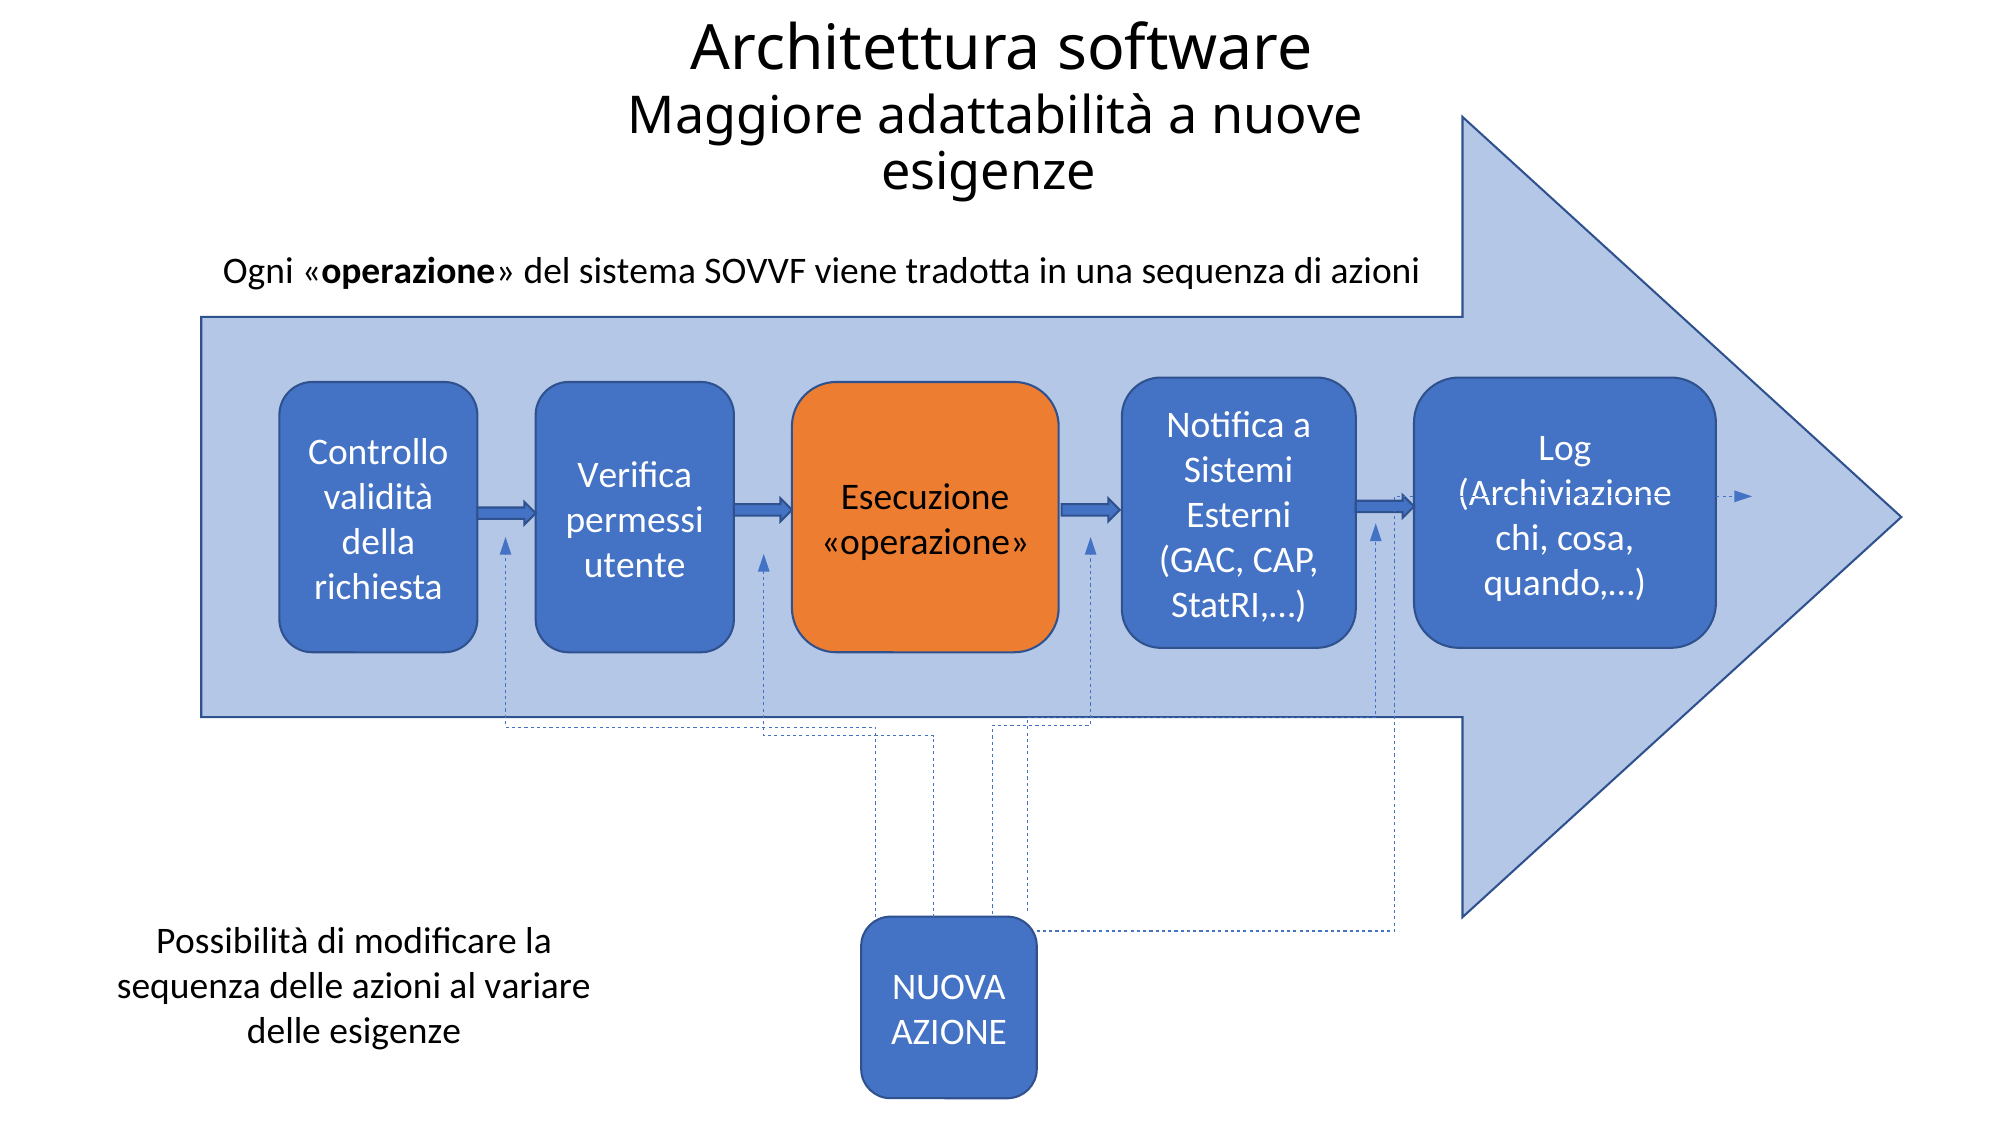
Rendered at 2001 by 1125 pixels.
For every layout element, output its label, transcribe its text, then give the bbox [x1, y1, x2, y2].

title Architettura software [252, 7, 1753, 90]
text_box Esecuzione «operazione» [791, 381, 1059, 653]
text_box Controllo validità della richiesta [279, 381, 478, 653]
text_box NUOVA AZIONE [861, 916, 1037, 1099]
text_box Notifica a Sistemi Esterni (GAC, CAP, StatRI,…) [1121, 377, 1356, 648]
text_box Log (Archiviazione chi, cosa, quando,…) [1414, 377, 1716, 648]
text_box [201, 116, 1902, 918]
text_box Maggiore adattabilità a nuove esigenze [535, 81, 1456, 164]
text_box Possibilità di modificare la sequenza delle azioni al variare delle esigenze [97, 909, 612, 1059]
text_box Verifica permessi utente [535, 381, 734, 653]
text_box Ogni «operazione» del sistema SOVVF viene tradotta in una sequenza di azioni [189, 238, 1455, 299]
